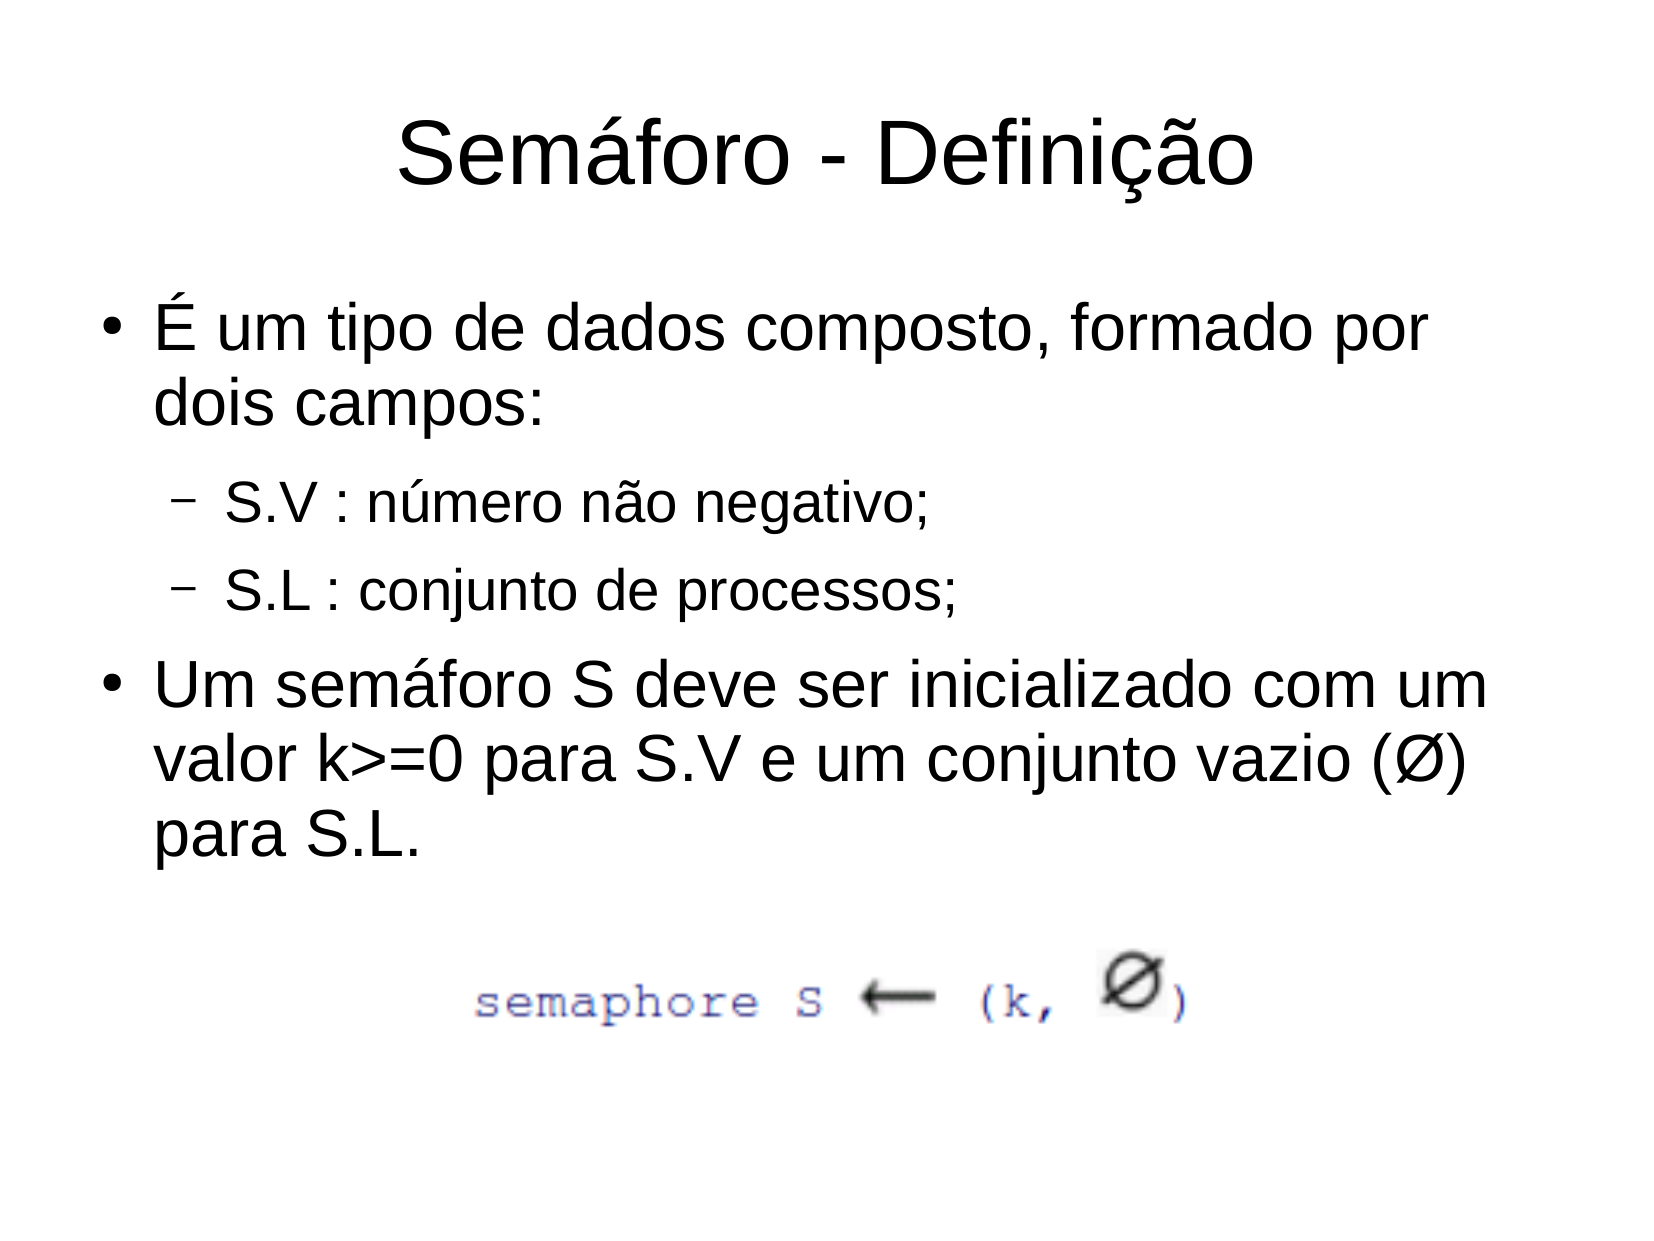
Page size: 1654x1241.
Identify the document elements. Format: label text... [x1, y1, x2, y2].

list É um tipo de dados composto, formado por dois campos: S.V : número não negativo; S.L : conjunto de processos; Um semáforo S deve ser inicializado com um valor k>=0 para S.V e um conjunto vazio (Ø) para S.L. [82, 290, 1538, 1010]
picture [460, 921, 1217, 1083]
title Semáforo - Definição [82, 49, 1571, 257]
